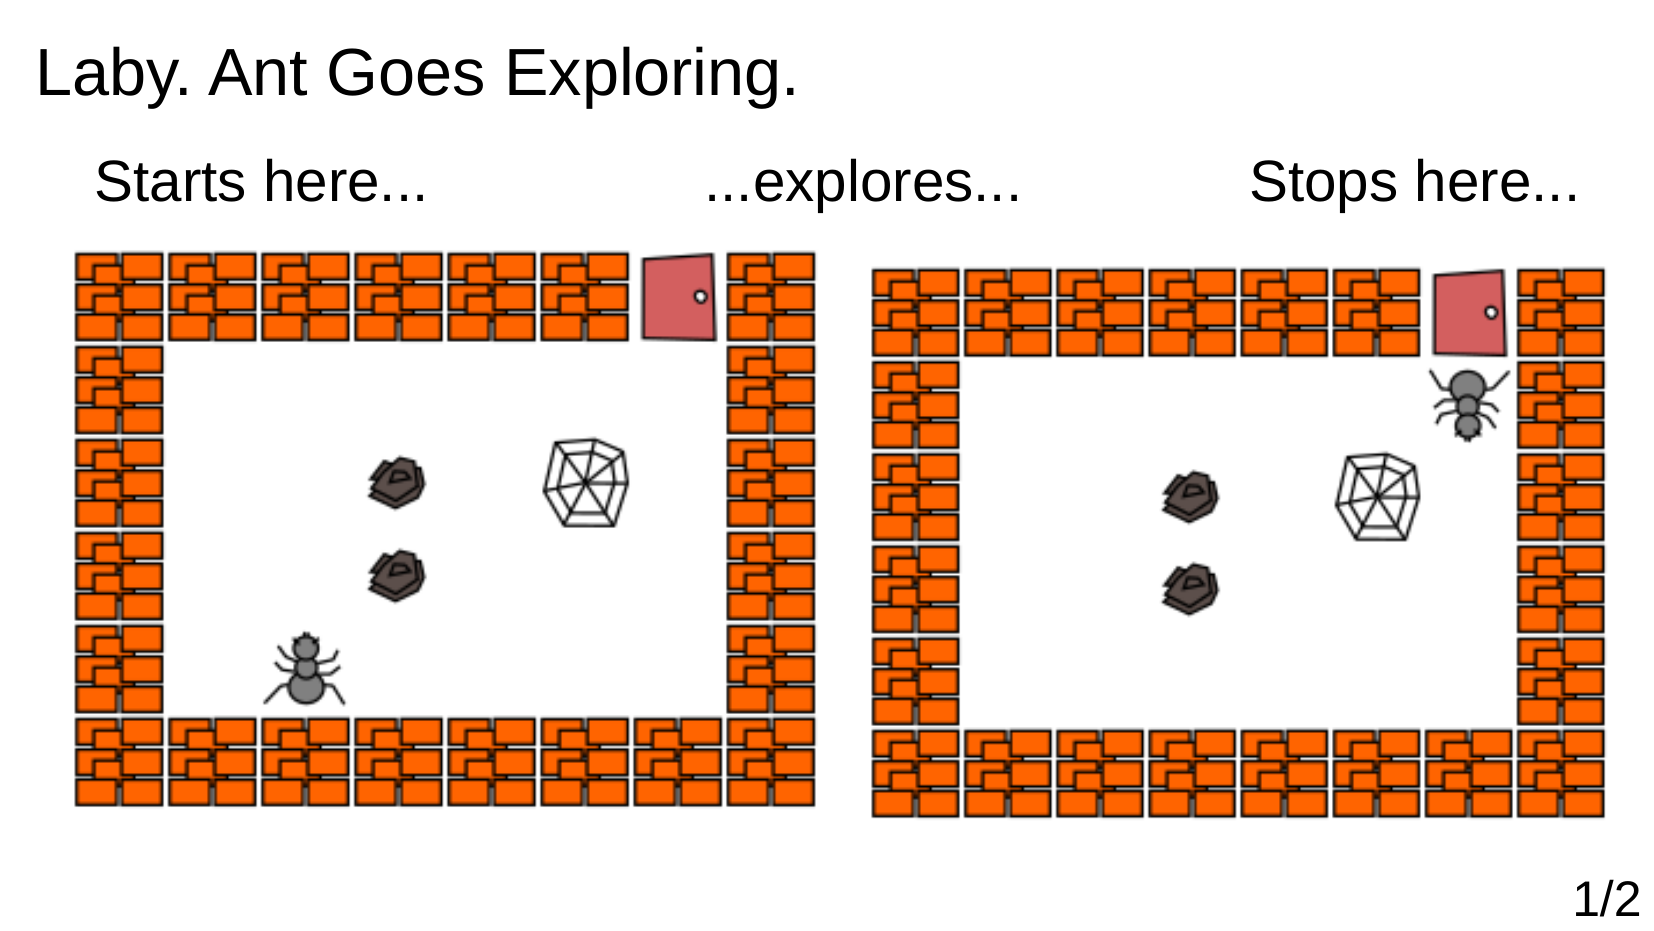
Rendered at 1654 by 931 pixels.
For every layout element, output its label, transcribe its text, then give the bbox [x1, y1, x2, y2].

picture [861, 256, 1619, 832]
picture [64, 242, 832, 821]
title Laby. Ant Goes Exploring. [35, 35, 1607, 130]
title 1/2 [1523, 871, 1642, 931]
text_box Starts here... ...explores... Stops here... [94, 148, 1583, 225]
